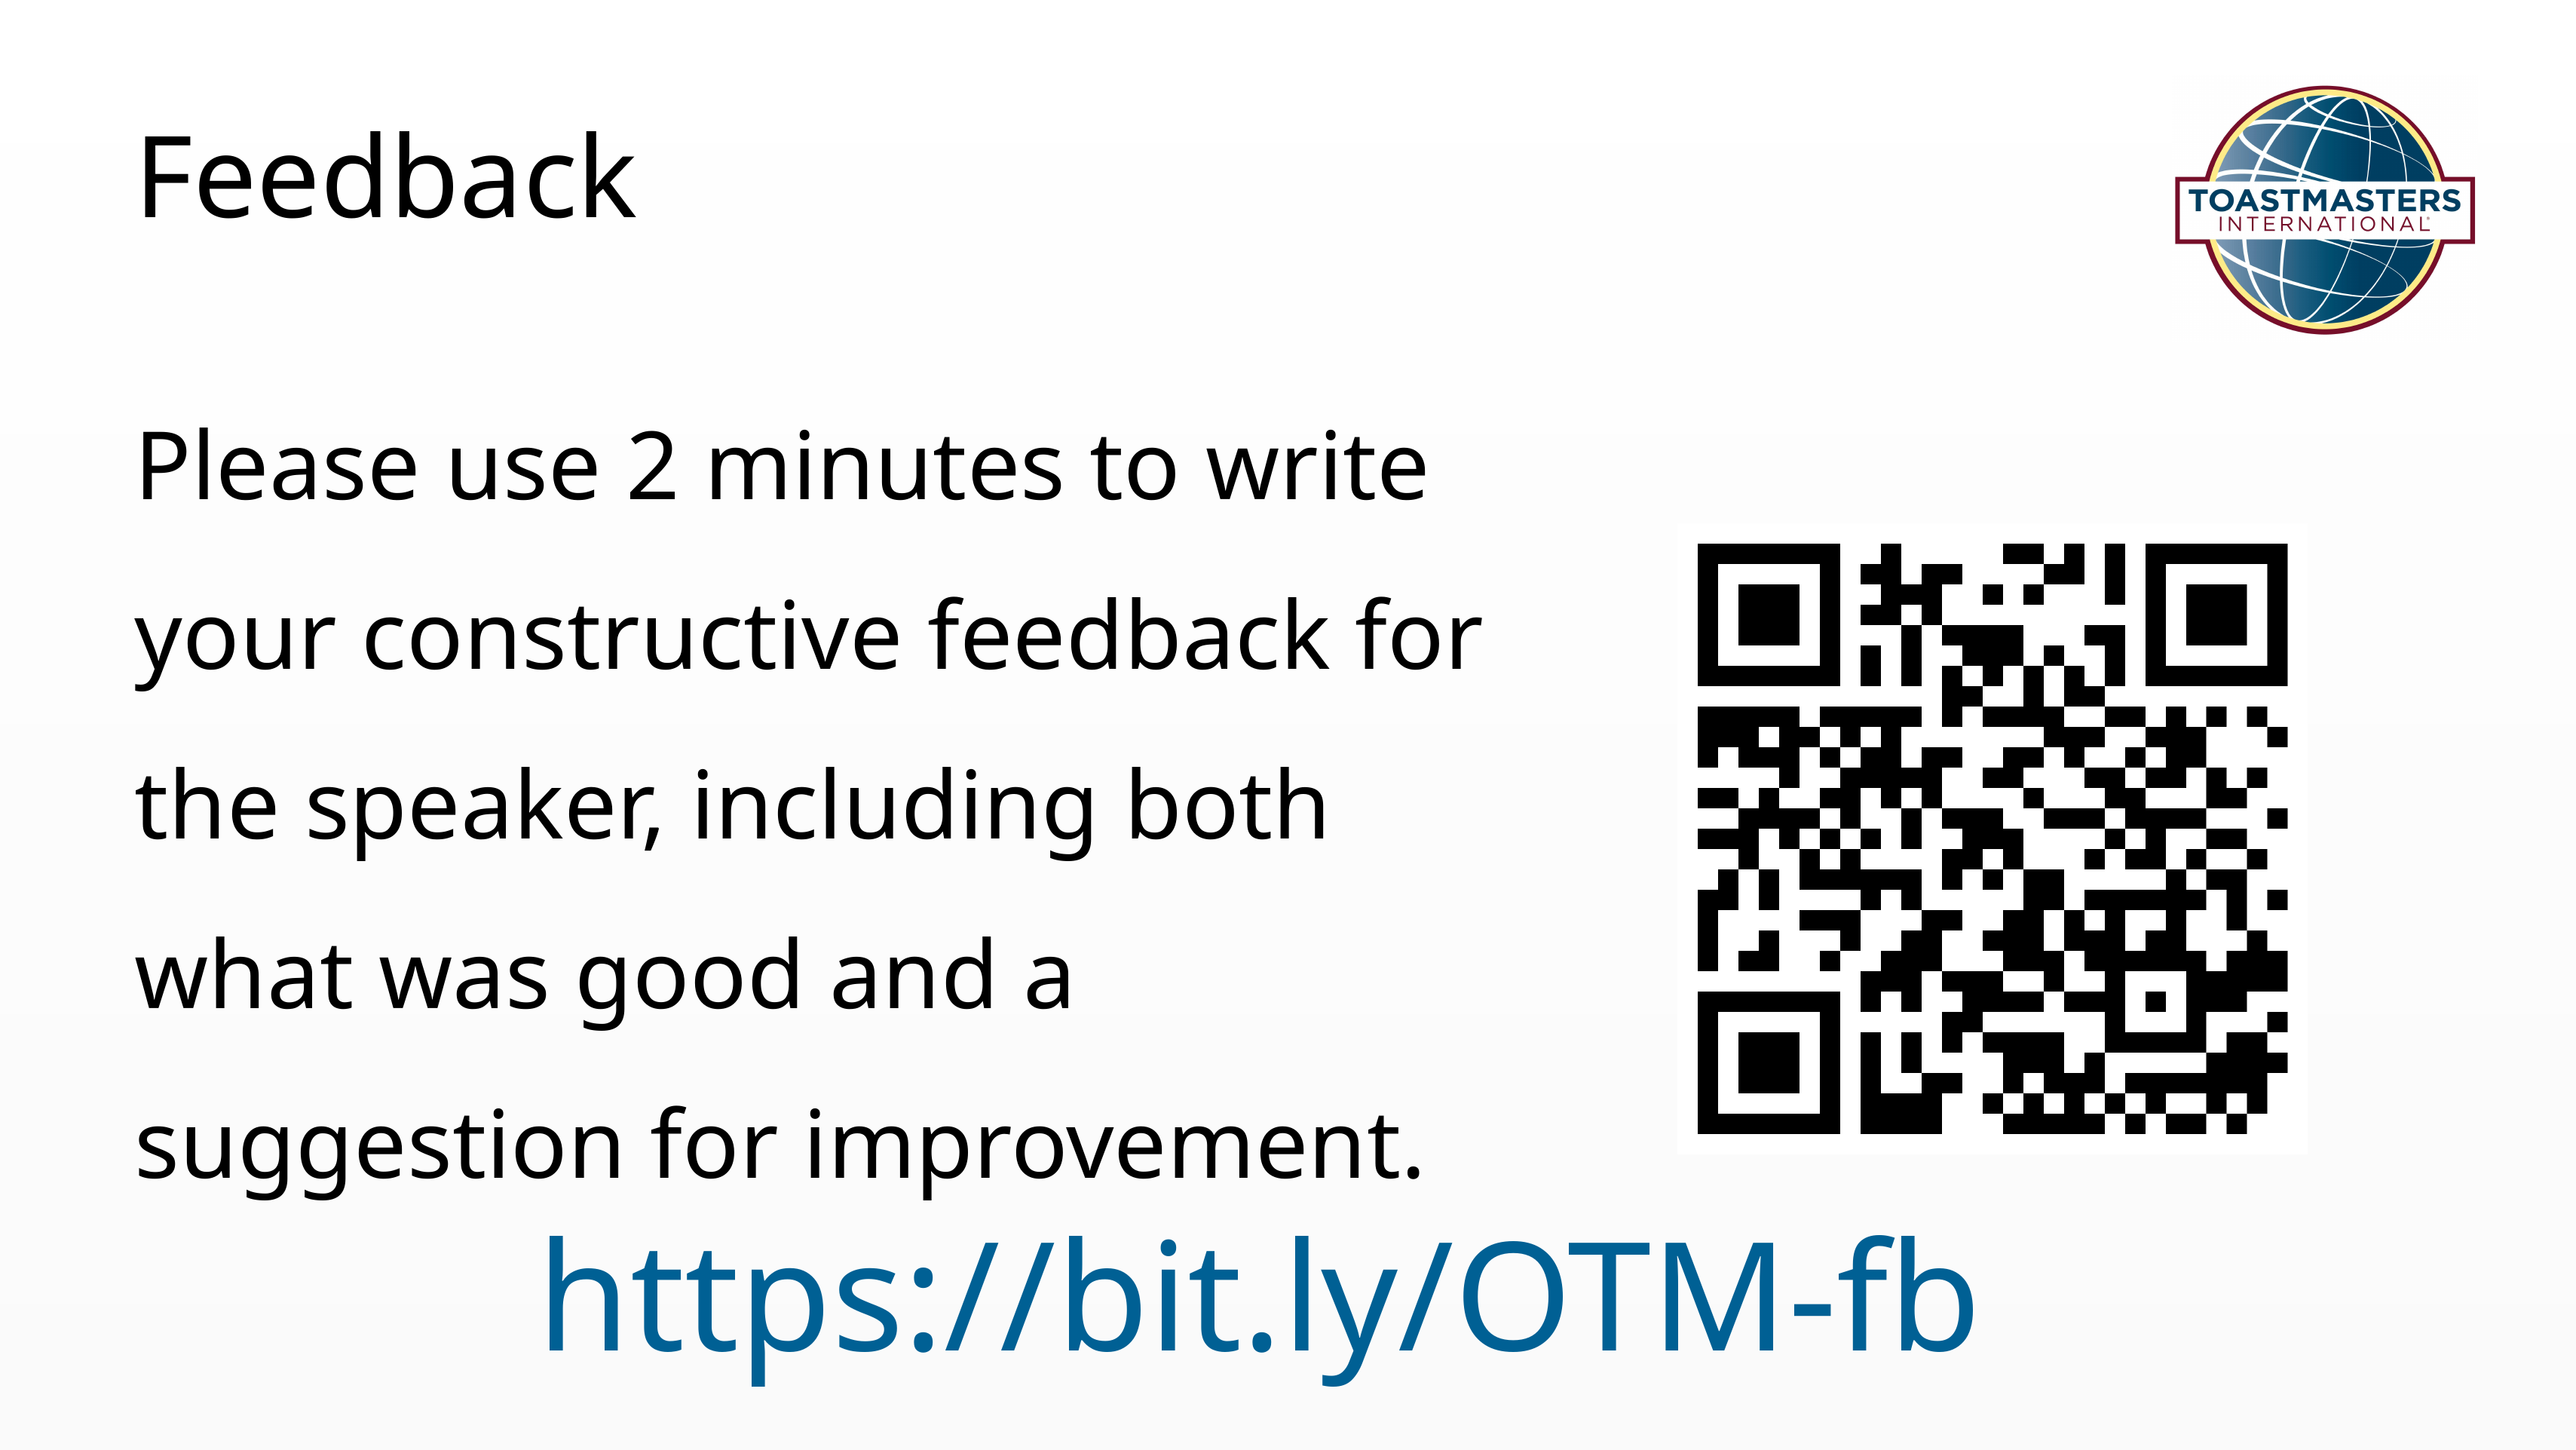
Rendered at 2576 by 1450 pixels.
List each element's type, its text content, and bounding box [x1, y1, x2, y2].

text_box https://bit.ly/OTM-fb [152, 1209, 2366, 1395]
picture [1677, 523, 2308, 1154]
picture [2172, 75, 2478, 343]
